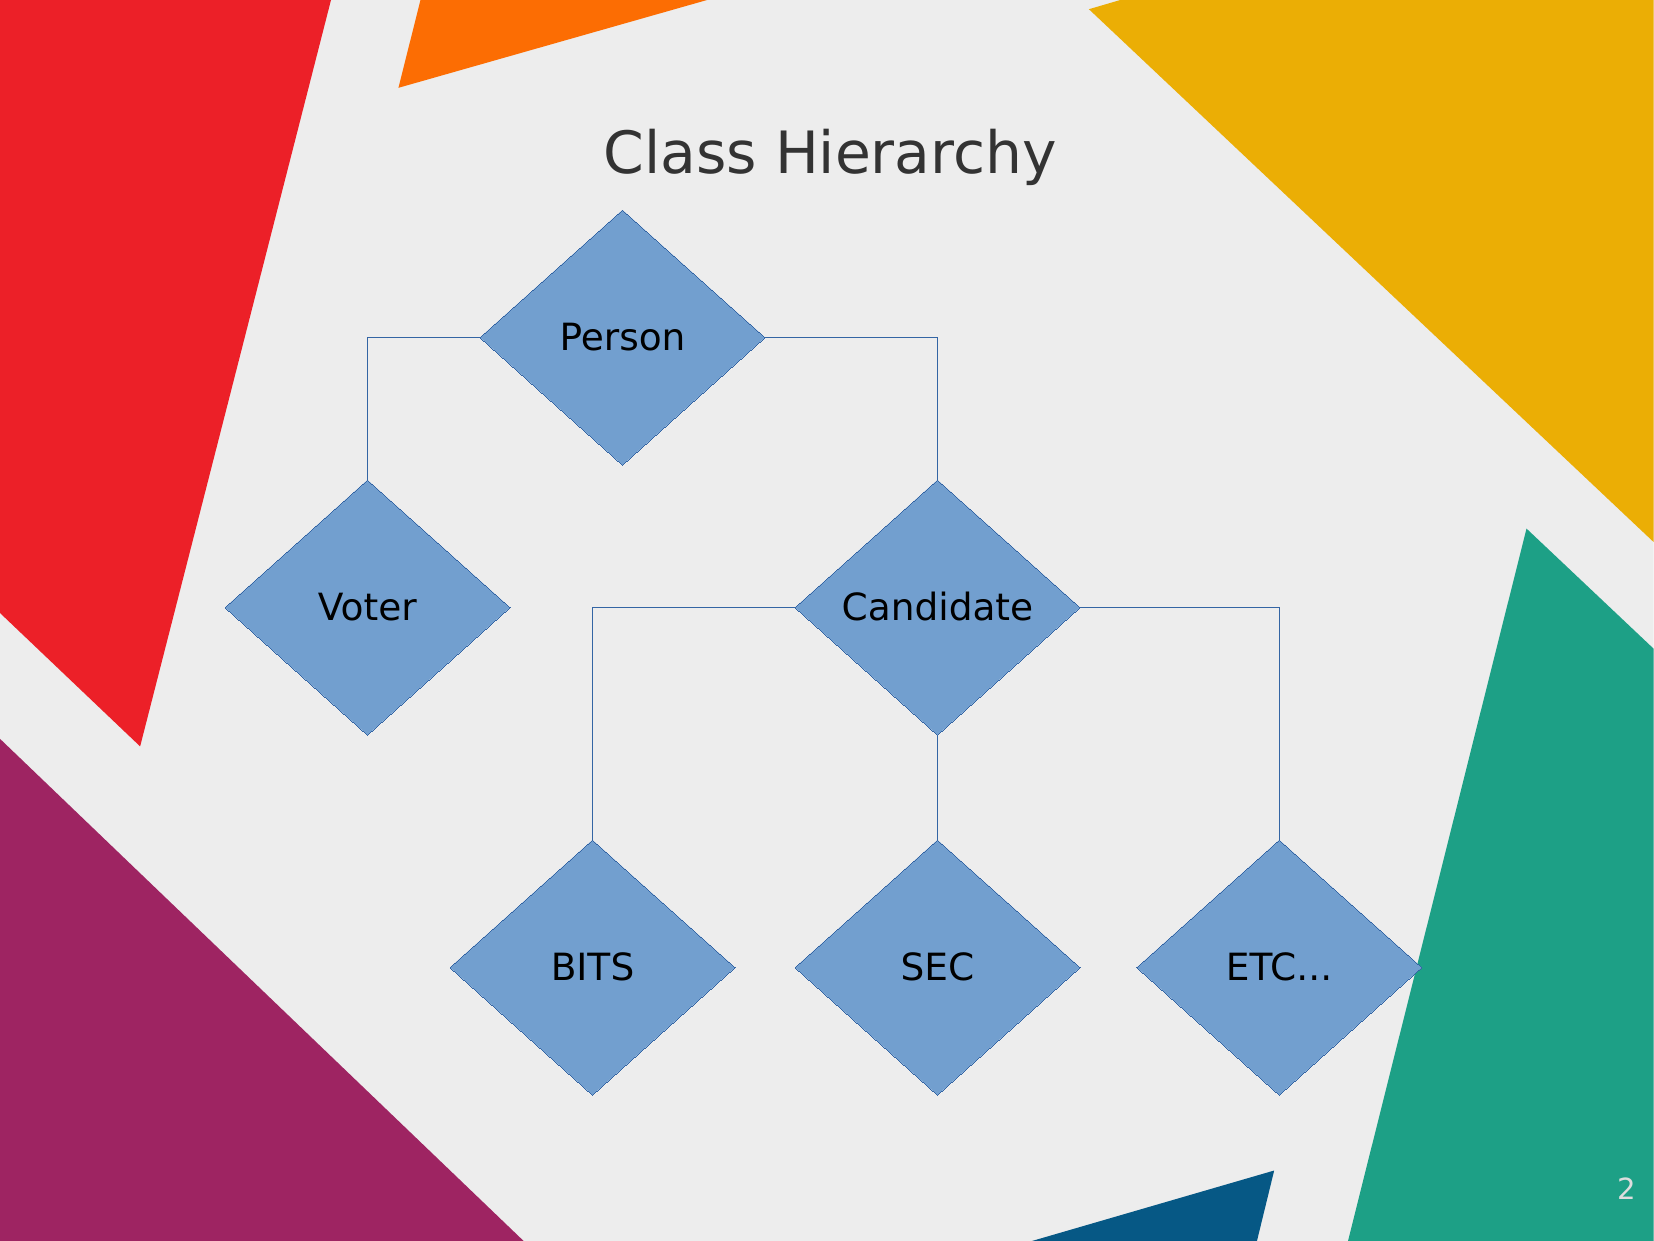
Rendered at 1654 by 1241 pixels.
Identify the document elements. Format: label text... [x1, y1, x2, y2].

text_box Person [480, 210, 765, 466]
text_box SEC [795, 840, 1081, 1096]
text_box Voter [225, 480, 511, 736]
text_box BITS [450, 840, 736, 1096]
text_box ETC... [1136, 840, 1422, 1096]
title Class Hierarchy [289, 49, 1372, 257]
text_box Candidate [795, 480, 1080, 735]
